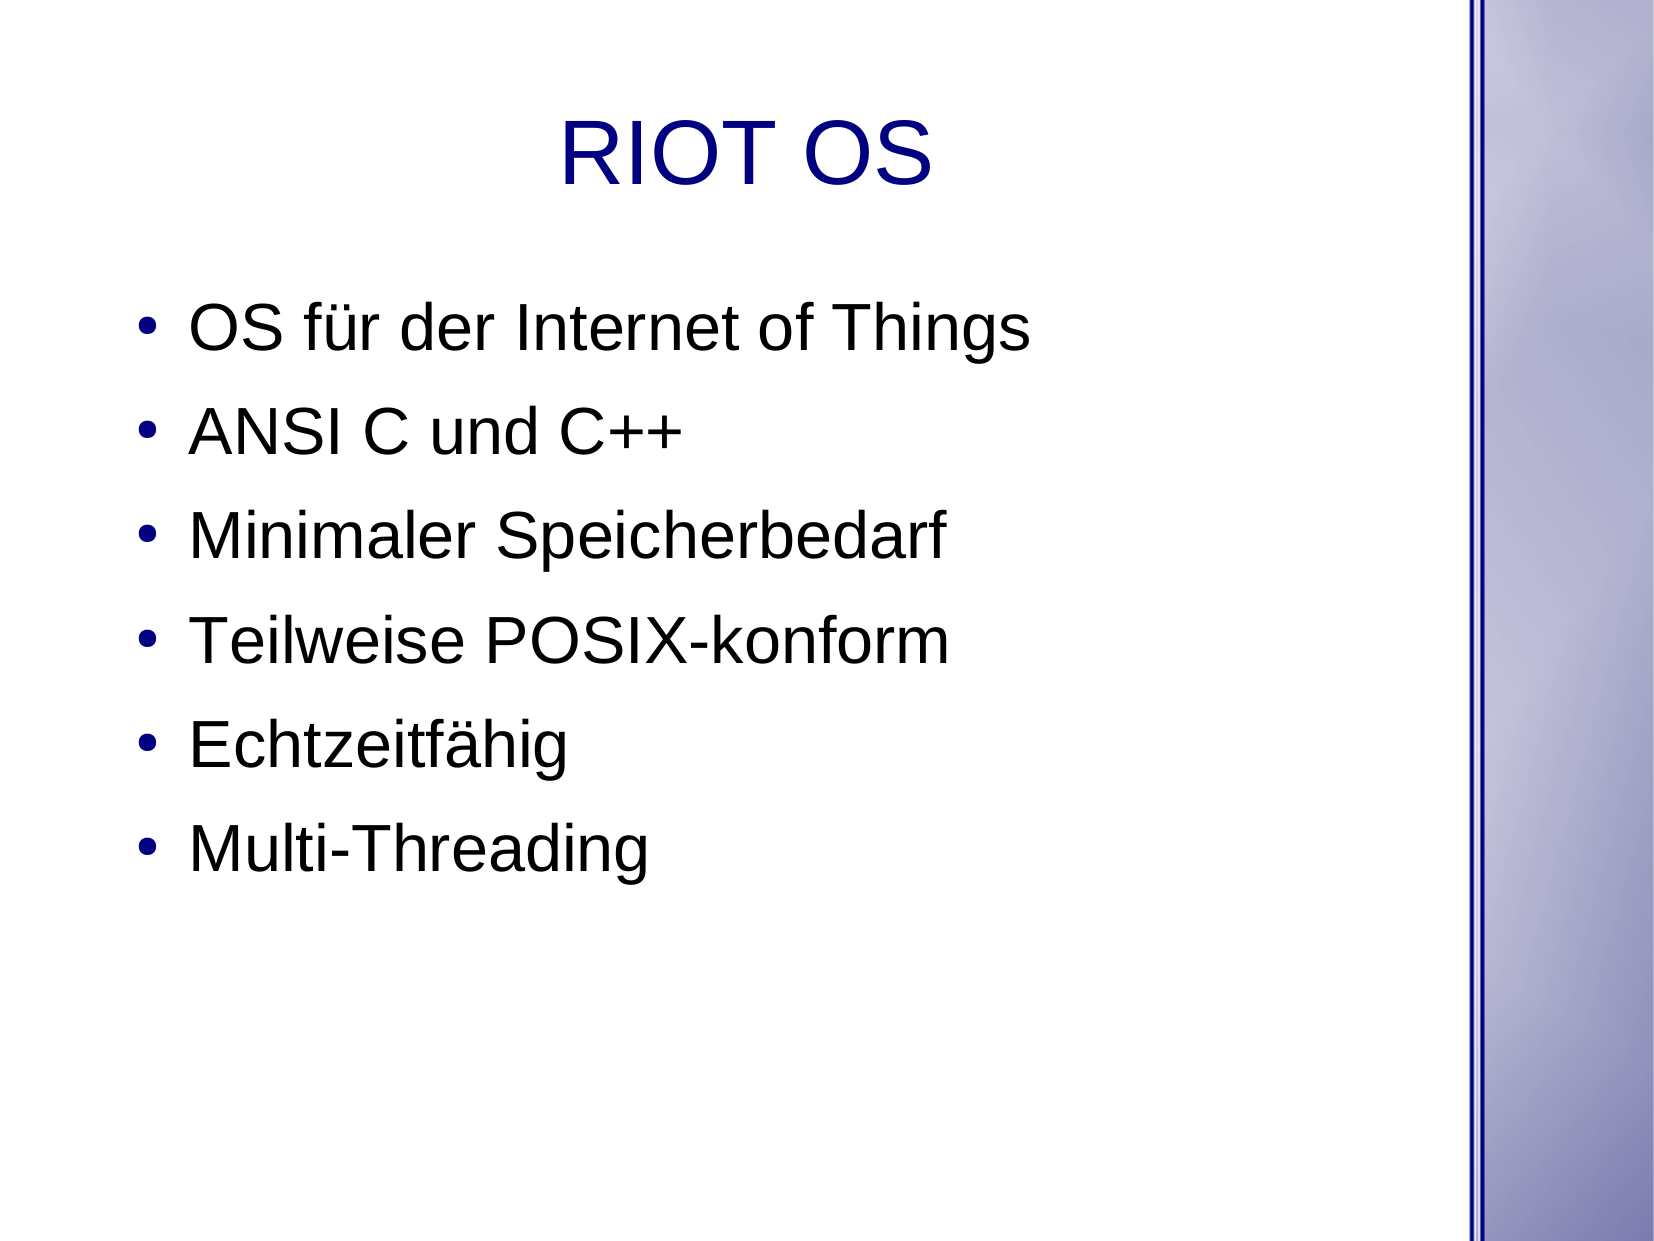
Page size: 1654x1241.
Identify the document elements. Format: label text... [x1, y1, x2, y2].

picture [0, 0, 1654, 1241]
title RIOT OS [47, 49, 1447, 257]
list OS für der Internet of Things ANSI C und C++ Minimaler Speicherbedarf Teilweise POSIX-konform Echtzeitfähig Multi-Threading [47, 290, 1447, 1010]
